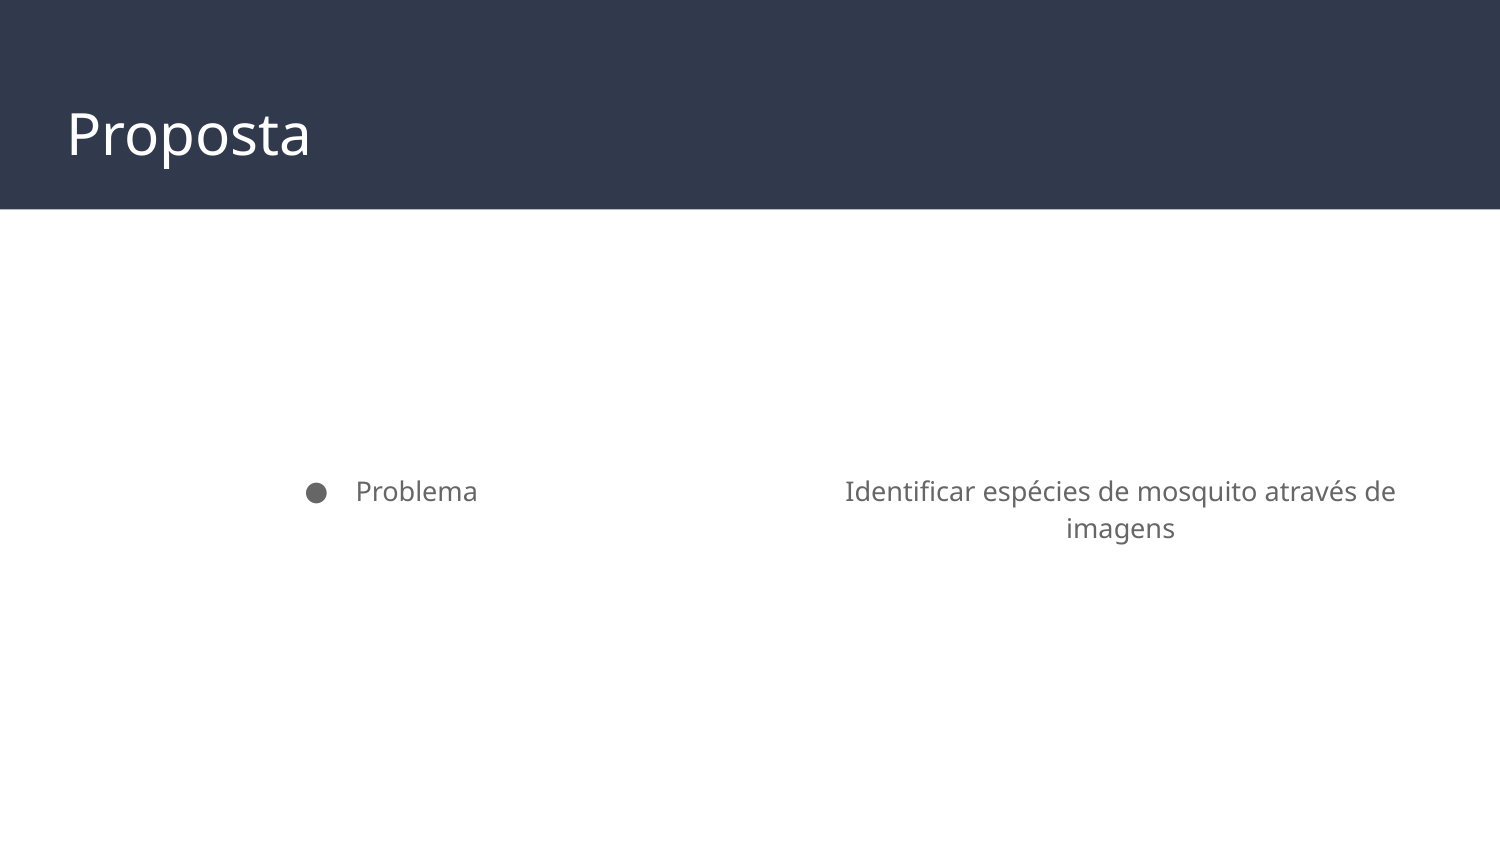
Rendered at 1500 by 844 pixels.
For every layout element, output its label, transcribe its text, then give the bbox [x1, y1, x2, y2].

list Identificar espécies de mosquito através de imagens [792, 247, 1449, 752]
title Proposta [51, 82, 1449, 185]
list Problema [51, 247, 708, 752]
